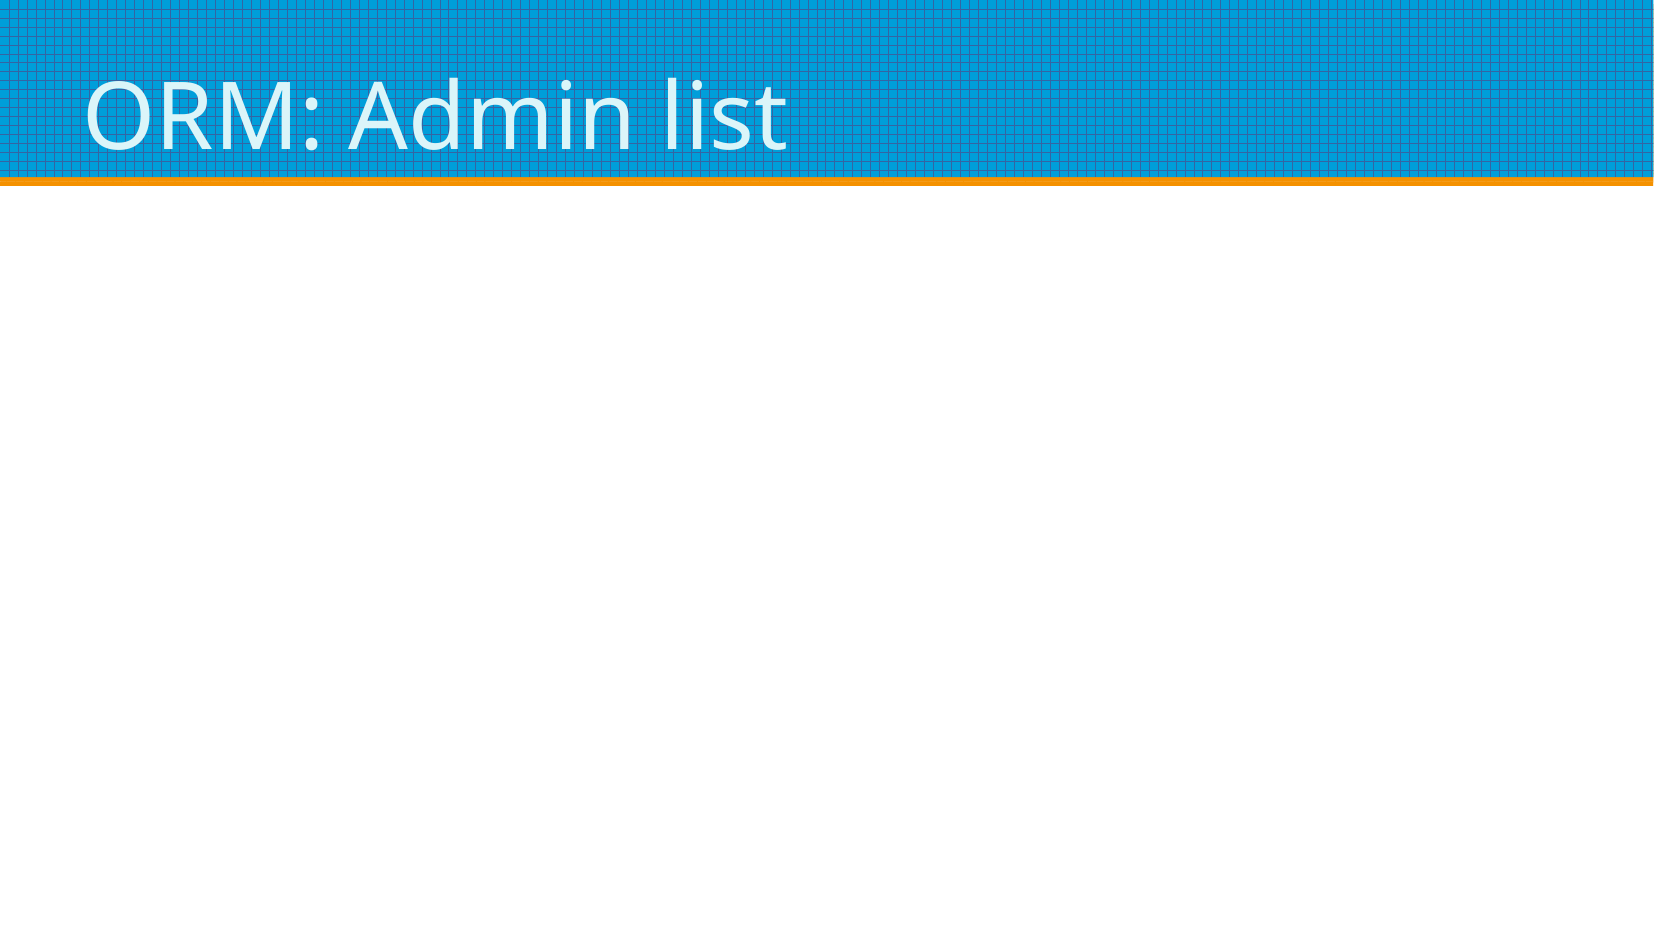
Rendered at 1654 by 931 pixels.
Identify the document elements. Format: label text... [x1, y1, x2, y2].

title ORM: Admin list [82, 14, 1571, 178]
